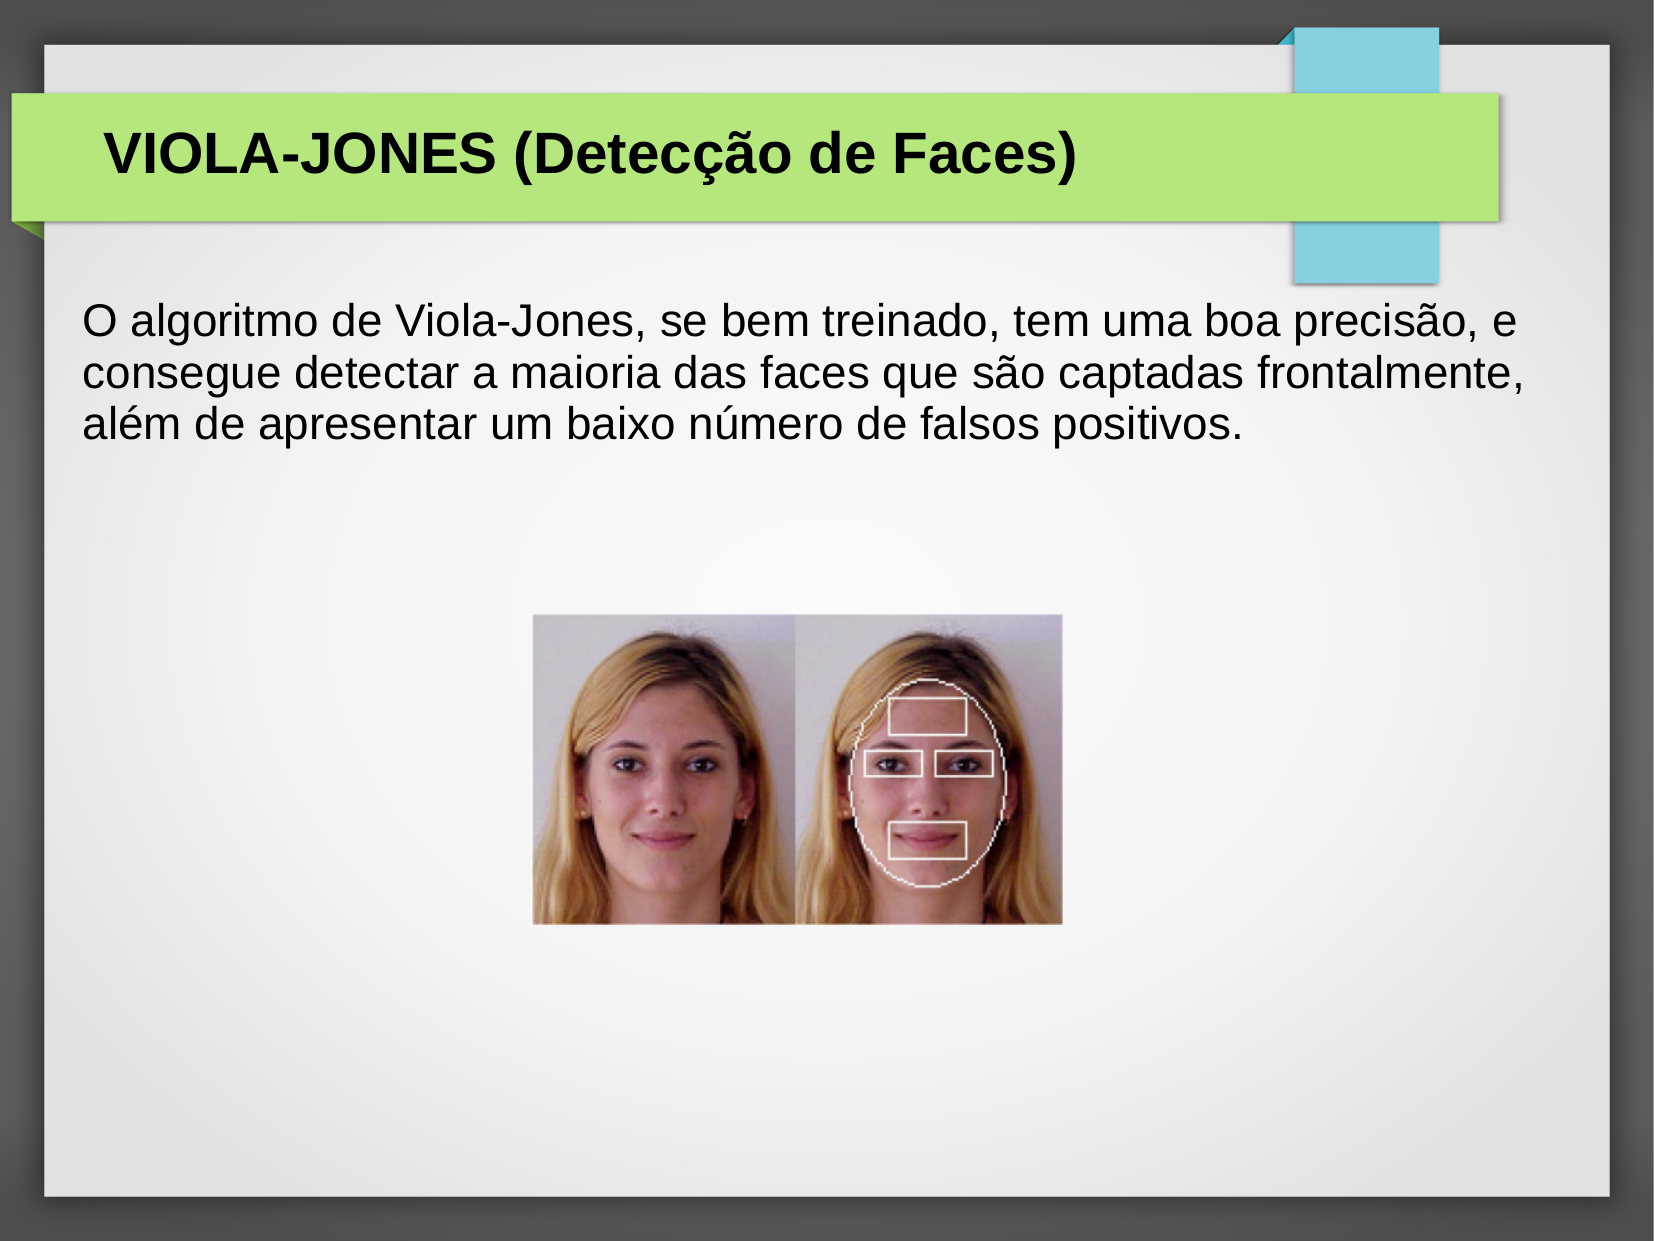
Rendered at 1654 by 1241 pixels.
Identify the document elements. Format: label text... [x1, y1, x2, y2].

title VIOLA-JONES (Detecção de Faces) [82, 94, 1264, 213]
list O algoritmo de Viola-Jones, se bem treinado, tem uma boa precisão, e consegue detectar a maioria das faces que são captadas frontalmente, além de apresentar um baixo número de falsos positivos. [82, 295, 1571, 1015]
picture [0, 0, 1654, 1241]
